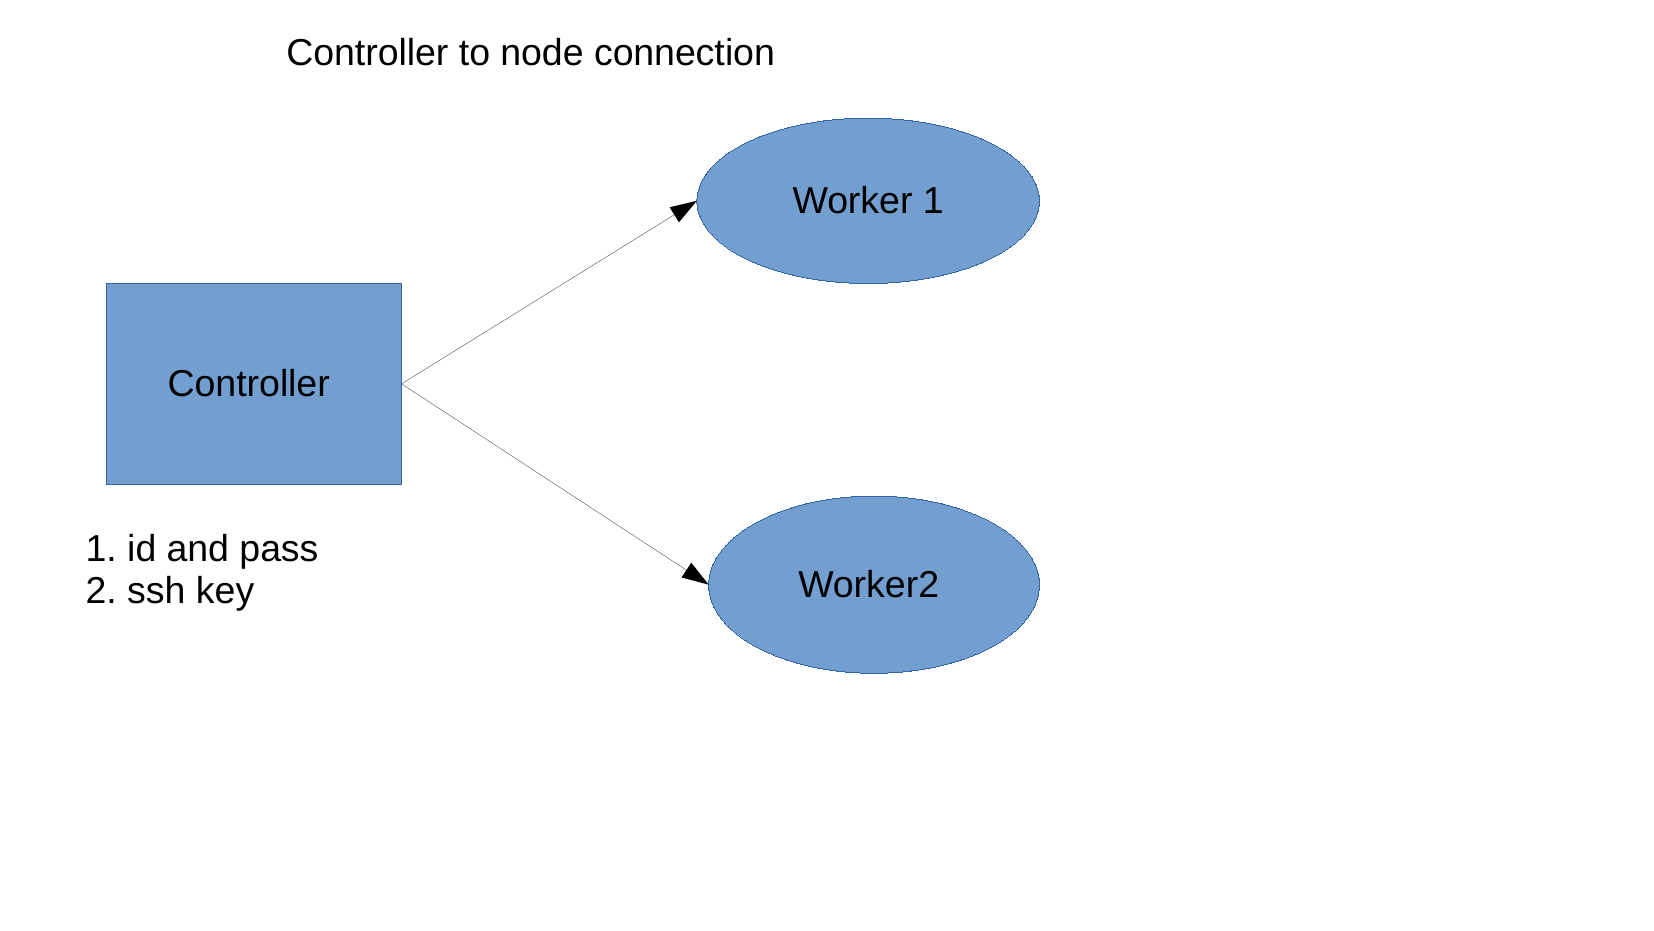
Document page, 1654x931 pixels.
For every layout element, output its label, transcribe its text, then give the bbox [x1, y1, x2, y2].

text_box 1. id and pass 2. ssh key [70, 519, 461, 619]
text_box Worker2 [708, 496, 1040, 674]
text_box Controller to node connection [271, 23, 1382, 81]
text_box Controller [106, 283, 402, 485]
text_box Worker 1 [696, 118, 1040, 284]
